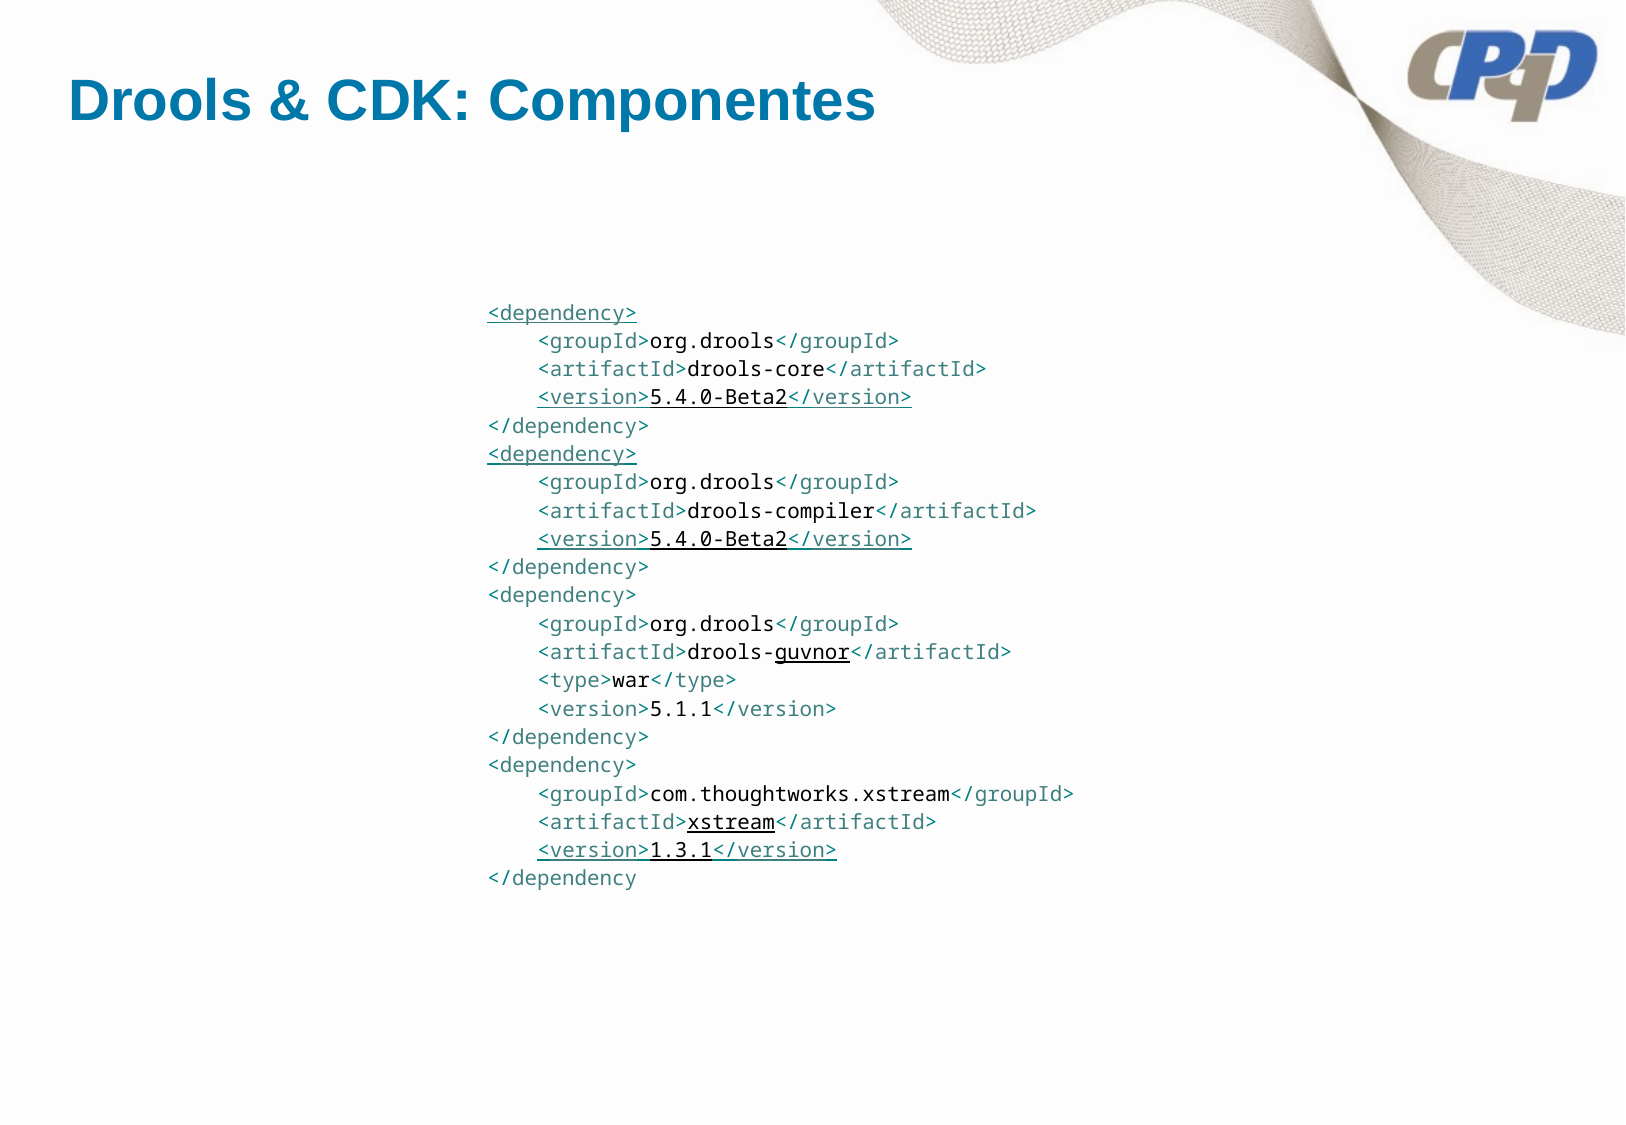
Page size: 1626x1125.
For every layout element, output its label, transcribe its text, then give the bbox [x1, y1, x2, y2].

title Drools & CDK: Componentes [68, 57, 1288, 143]
text_box <dependency> <groupId>org.drools</groupId> <artifactId>drools-core</artifactId> <version>5.4.0-Beta2</version> </dependency> <dependency> <groupId>org.drools</groupId> <artifactId>drools-compiler</artifactId> <version>5.4.0-Beta2</version> </dependency> <dependency> <groupId>org.drools</groupId> <artifactId>drools-guvnor</artifactId> <type>war</type> <version>5.1.1</version> </dependency> <dependency> <groupId>com.thoughtworks.xstream</groupId> <artifactId>xstream</artifactId> <version>1.3.1</version> </dependency [472, 303, 1105, 886]
picture [0, 0, 1626, 1125]
